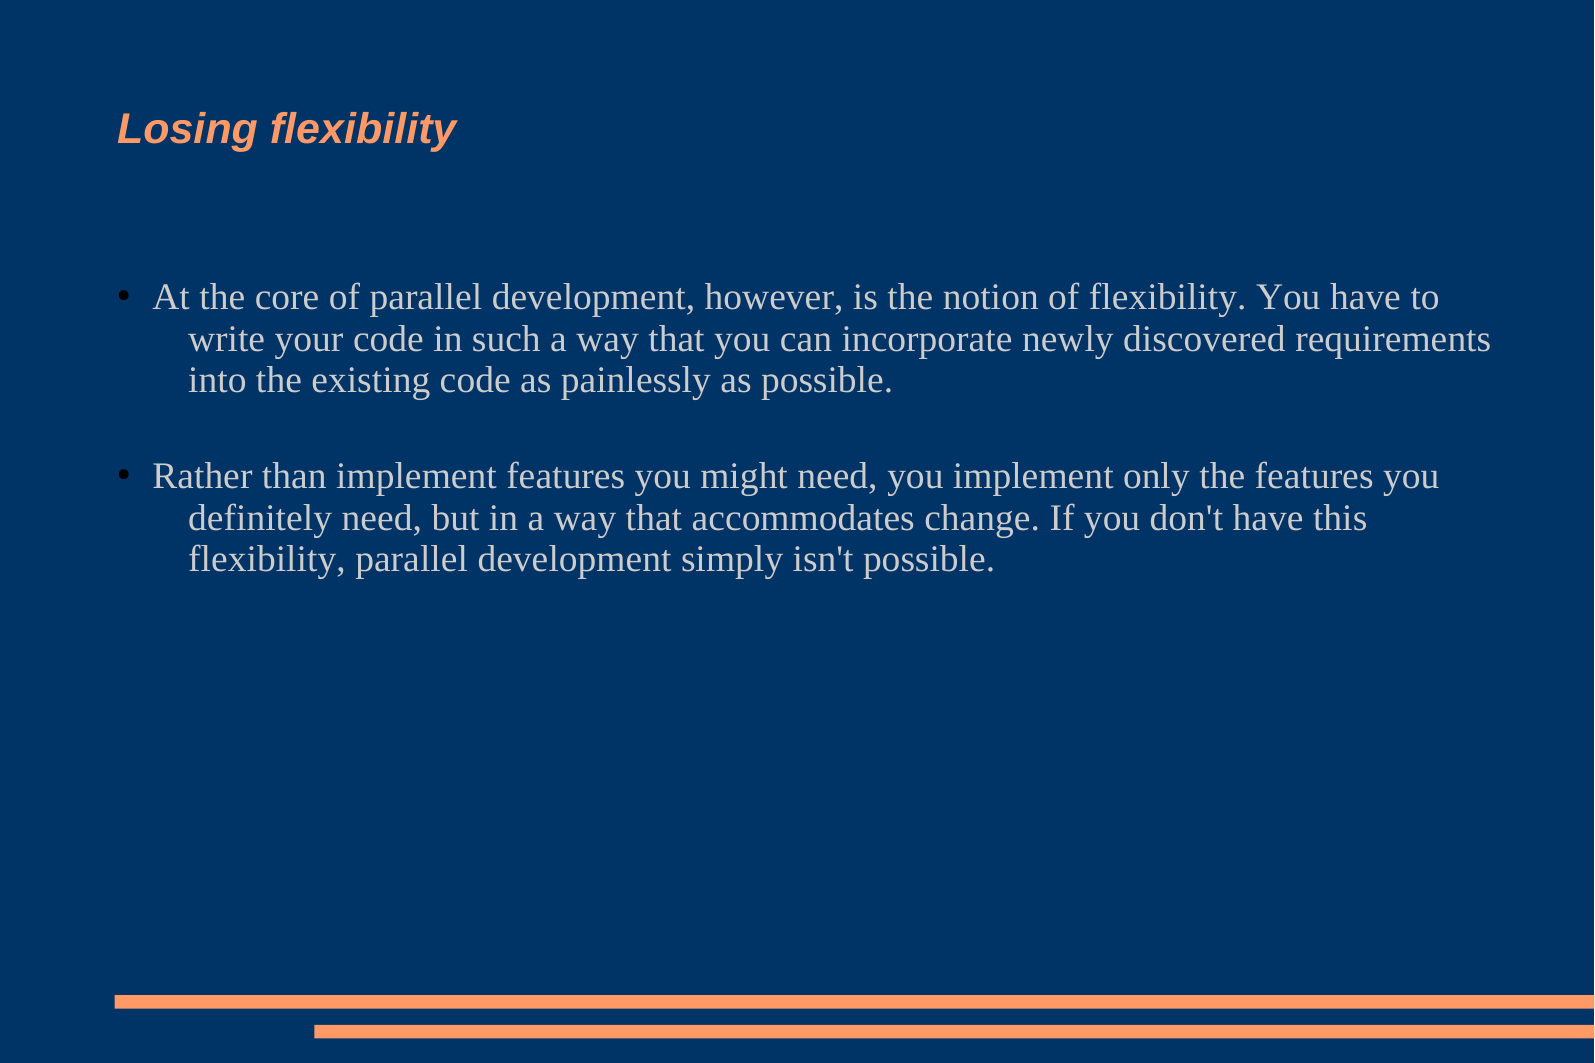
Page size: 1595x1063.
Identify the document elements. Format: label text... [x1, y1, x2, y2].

subtitle At the core of parallel development, however, is the notion of flexibility. You have to write your code in such a way that you can incorporate newly discovered requirements into the existing code as painlessly as possible. Rather than implement features you might need, you implement only the features you definitely need, but in a way that accommodates change. If you don't have this flexibility, parallel development simply isn't possible. [117, 276, 1505, 971]
title Losing flexibility [117, 39, 1479, 218]
